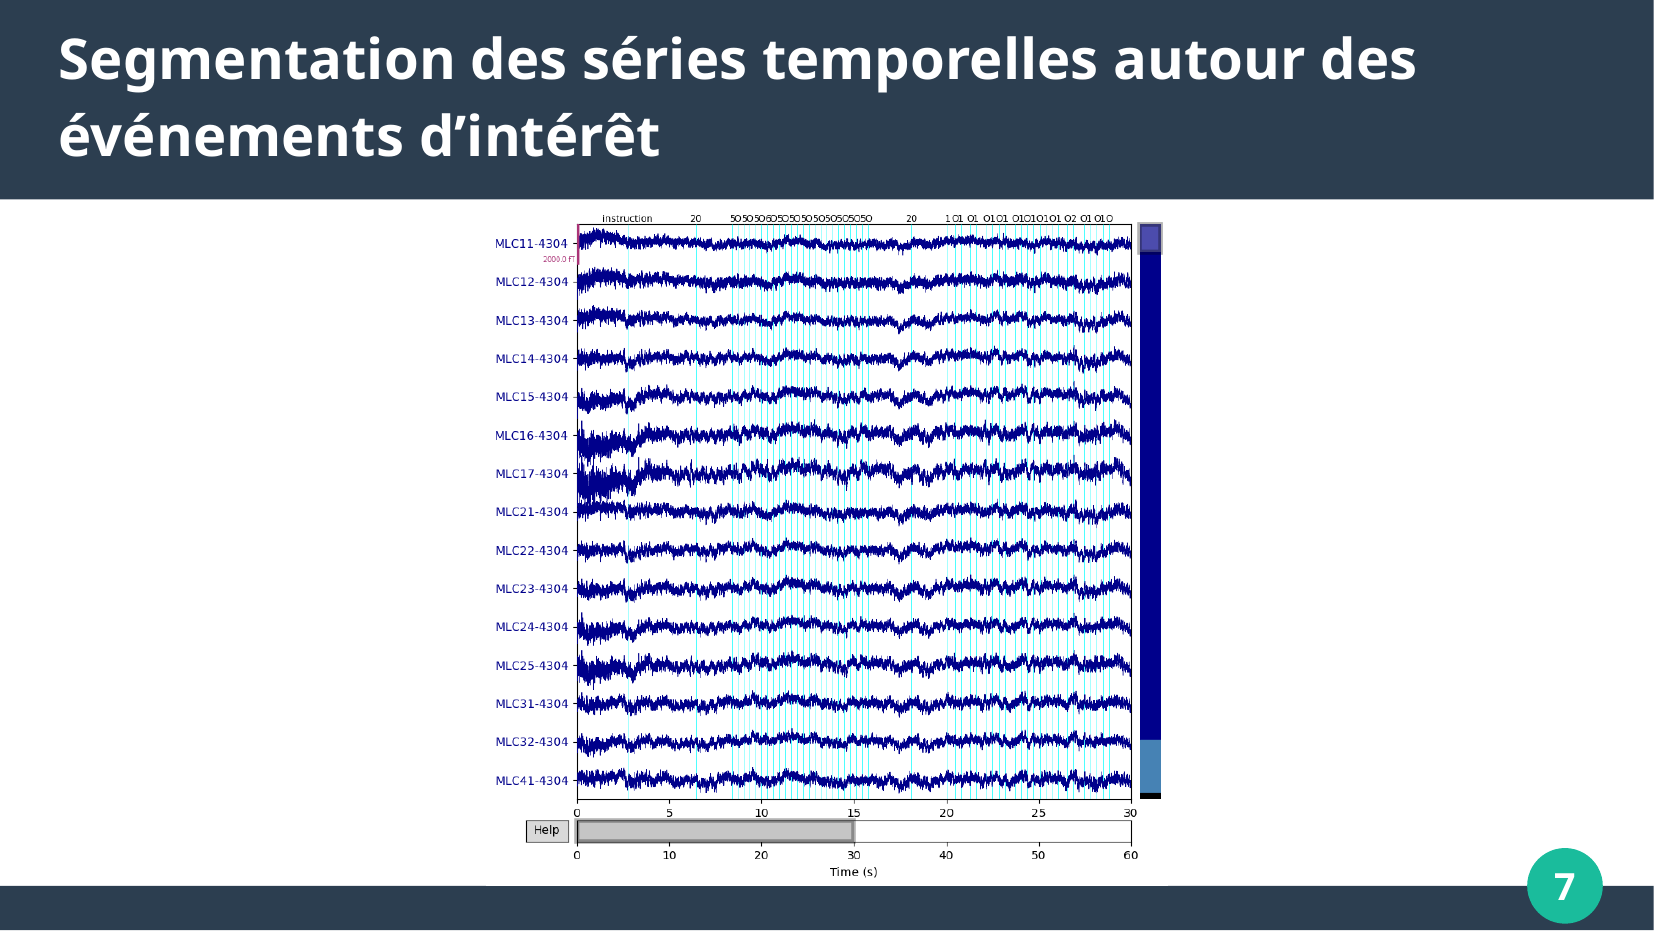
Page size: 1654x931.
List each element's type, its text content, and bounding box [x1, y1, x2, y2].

picture [486, 206, 1168, 886]
title Segmentation des séries temporelles autour des événements d’intérêt [59, 37, 1595, 155]
